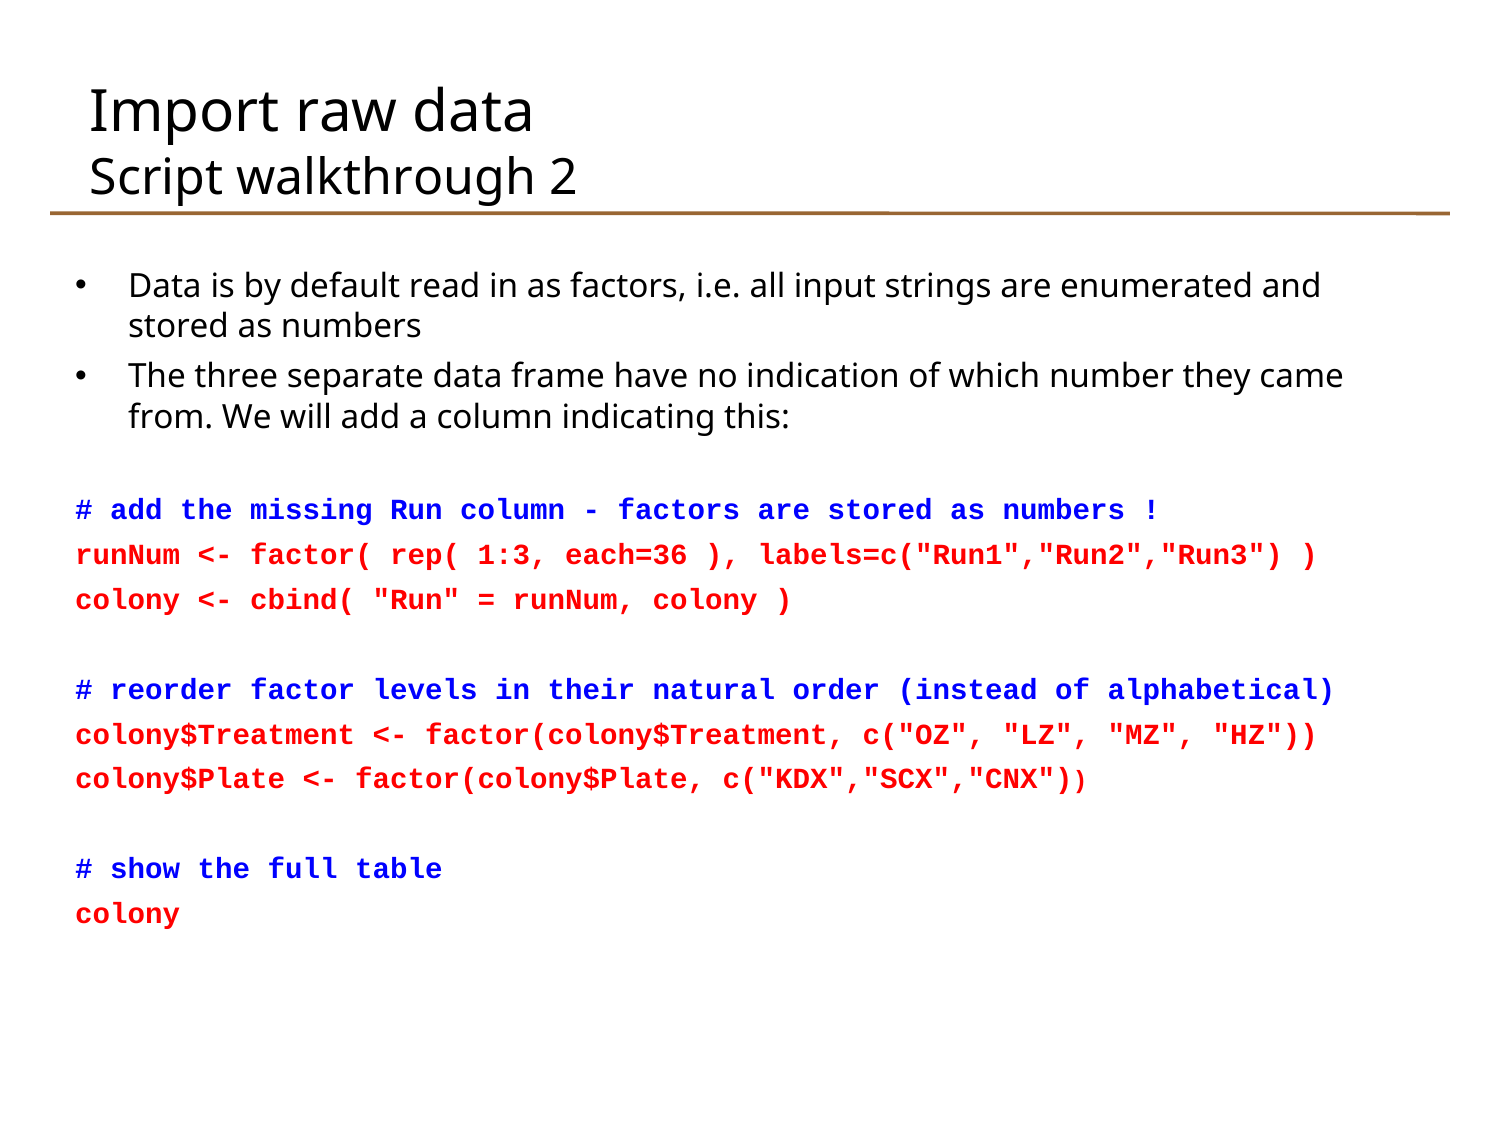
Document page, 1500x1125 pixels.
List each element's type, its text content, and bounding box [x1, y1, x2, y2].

text_box Data is by default read in as factors, i.e. all input strings are enumerated and stored as numbers The three separate data frame have no indication of which number they came from. We will add a column indicating this: # add the missing Run column - factors are stored as numbers ! runNum <- factor( rep( 1:3, each=36 ), labels=c("Run1","Run2","Run3") ) colony <- cbind( "Run" = runNum, colony ) # reorder factor levels in their natural order (instead of alphabetical) colony$Treatment <- factor(colony$Treatment, c("OZ", "LZ", "MZ", "HZ")) colony$Plate <- factor(colony$Plate, c("KDX","SCX","CNX")) # show the full table colony [75, 263, 1425, 1097]
text_box Import raw data Script walkthrough 2 [75, 44, 1425, 233]
